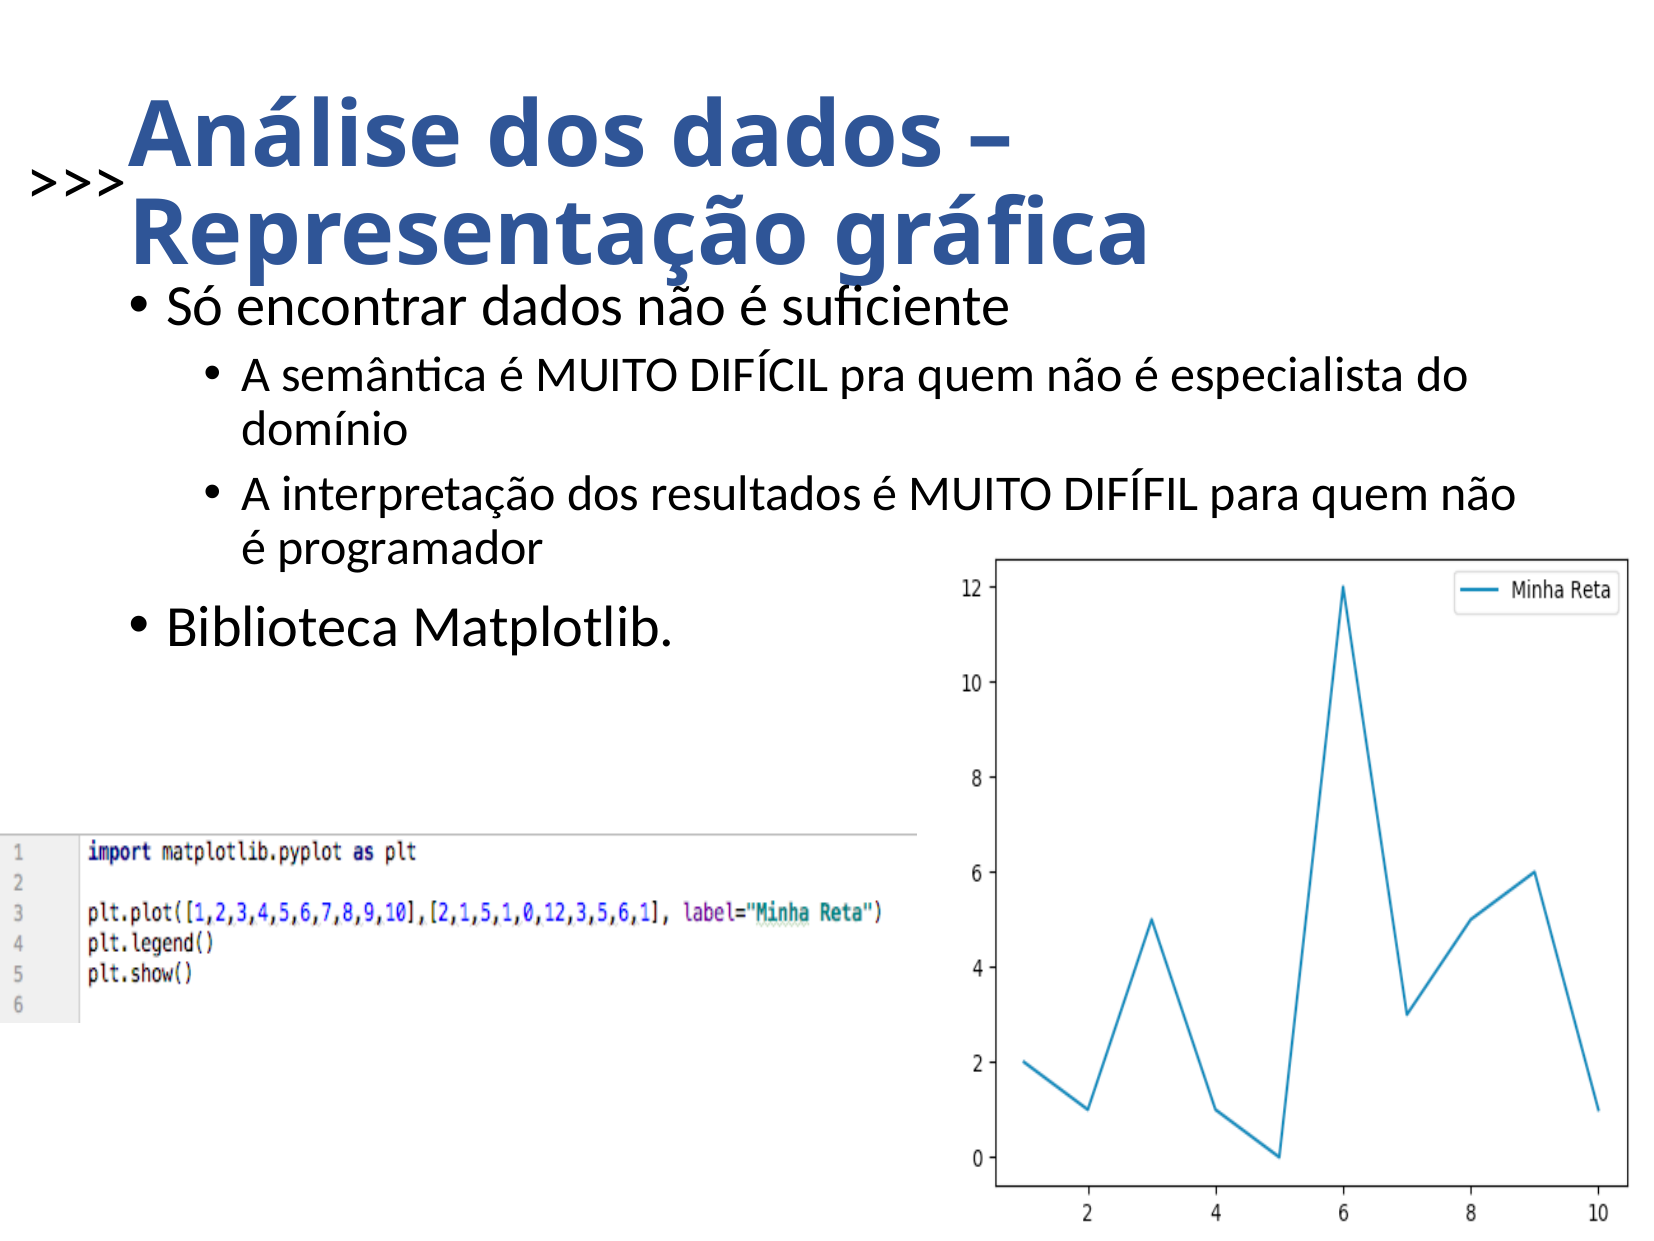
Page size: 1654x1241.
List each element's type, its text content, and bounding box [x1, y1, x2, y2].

title Análise dos dados – Representação gráfica [113, 65, 1540, 267]
picture [0, 830, 917, 1023]
list Só encontrar dados não é suficiente A semântica é MUITO DIFÍCIL pra quem não é especialista do domínio A interpretação dos resultados é MUITO DIFÍFIL para quem não é programador Biblioteca Matplotlib. [113, 267, 1540, 1117]
picture [933, 522, 1654, 1241]
